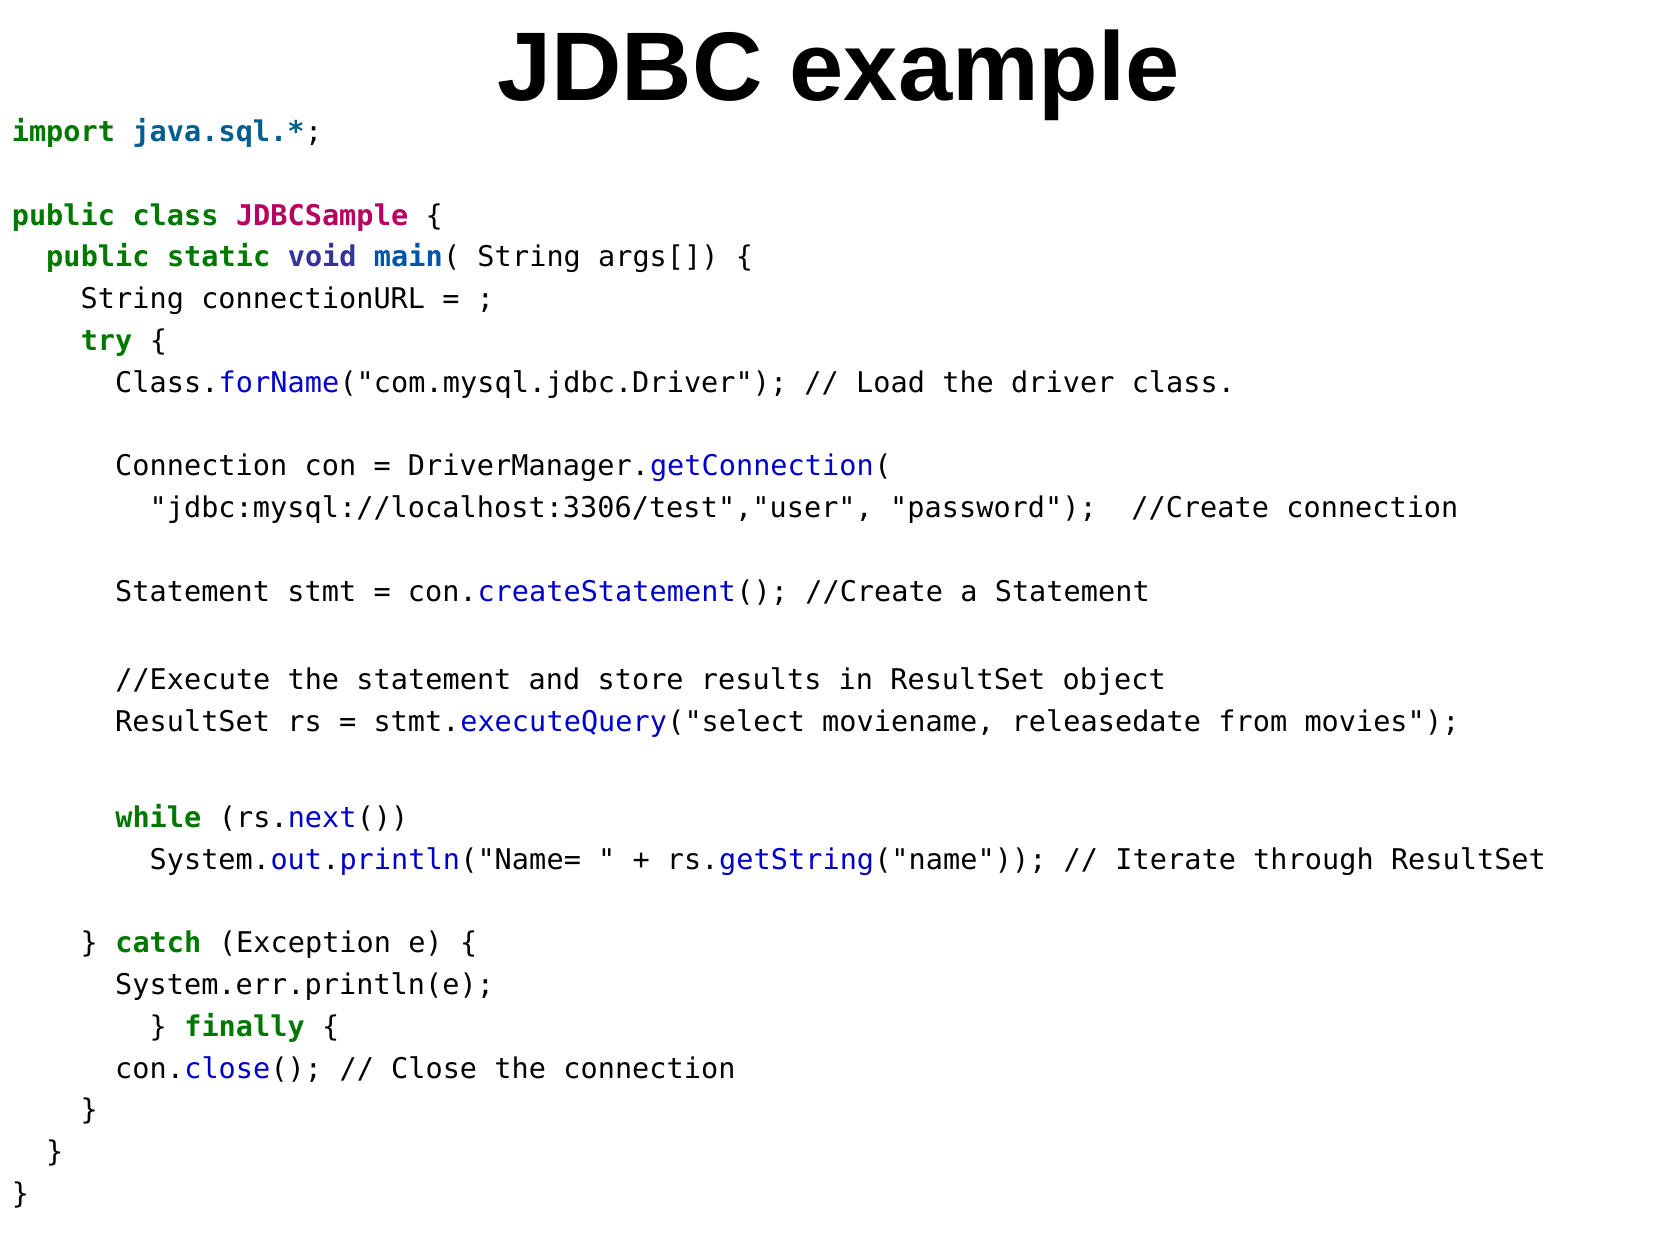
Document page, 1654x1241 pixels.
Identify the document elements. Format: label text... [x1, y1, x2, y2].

list import java.sql.*; public class JDBCSample { public static void main( String args[]) { String connectionURL = ; try { Class.forName("com.mysql.jdbc.Driver"); // Load the driver class. Connection con = DriverManager.getConnection( "jdbc:mysql://localhost:3306/test","user", "password"); //Create connection Statement stmt = con.createStatement(); //Create a Statement //Execute the statement and store results in ResultSet object ResultSet rs = stmt.executeQuery("select moviename, releasedate from movies"); while (rs.next()) System.out.println("Name= " + rs.getString("name")); // Iterate through ResultSet } catch (Exception e) { System.err.println(e); } finally { con.close(); // Close the connection } } } [11, 106, 1630, 1229]
title JDBC example [94, 11, 1583, 106]
